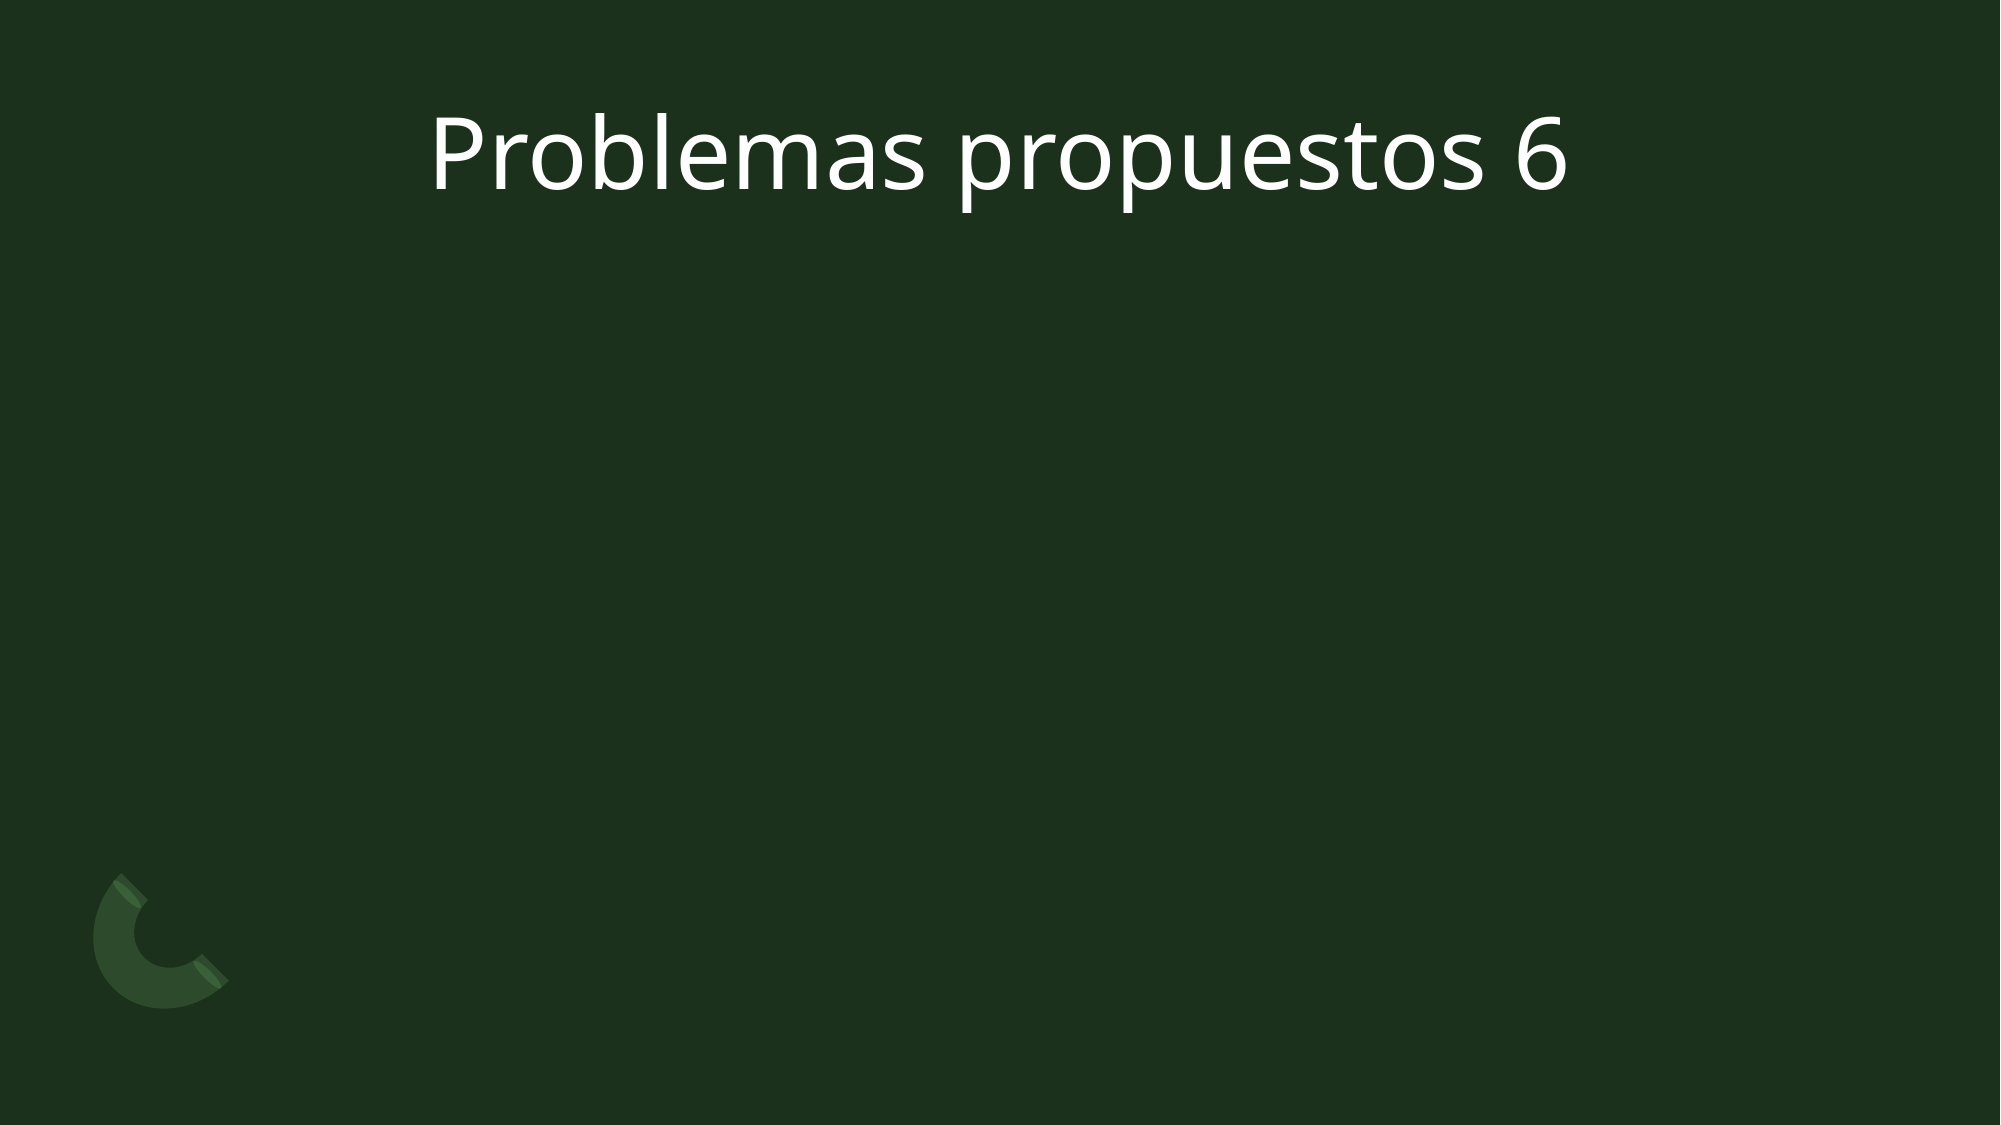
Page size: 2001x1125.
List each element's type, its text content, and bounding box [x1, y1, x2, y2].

title Problemas propuestos 6 [90, 90, 1910, 309]
